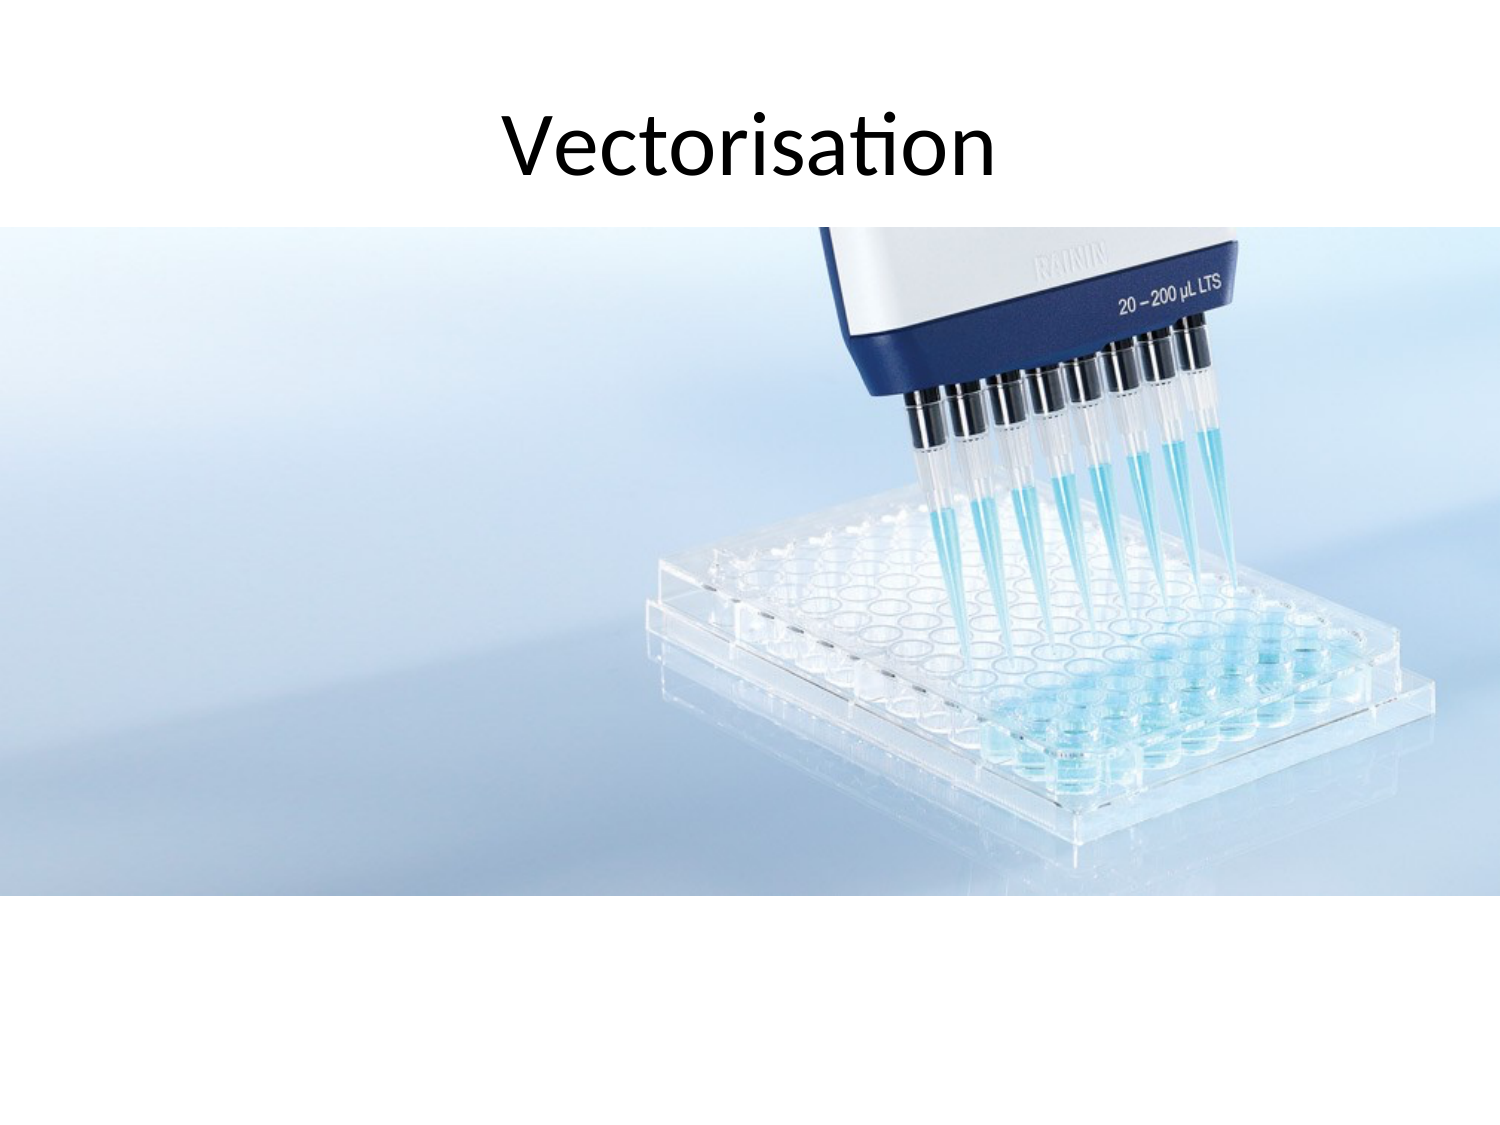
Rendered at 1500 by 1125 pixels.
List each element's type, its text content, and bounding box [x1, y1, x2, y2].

title Vectorisation [75, 45, 1426, 227]
picture [0, 227, 1500, 896]
